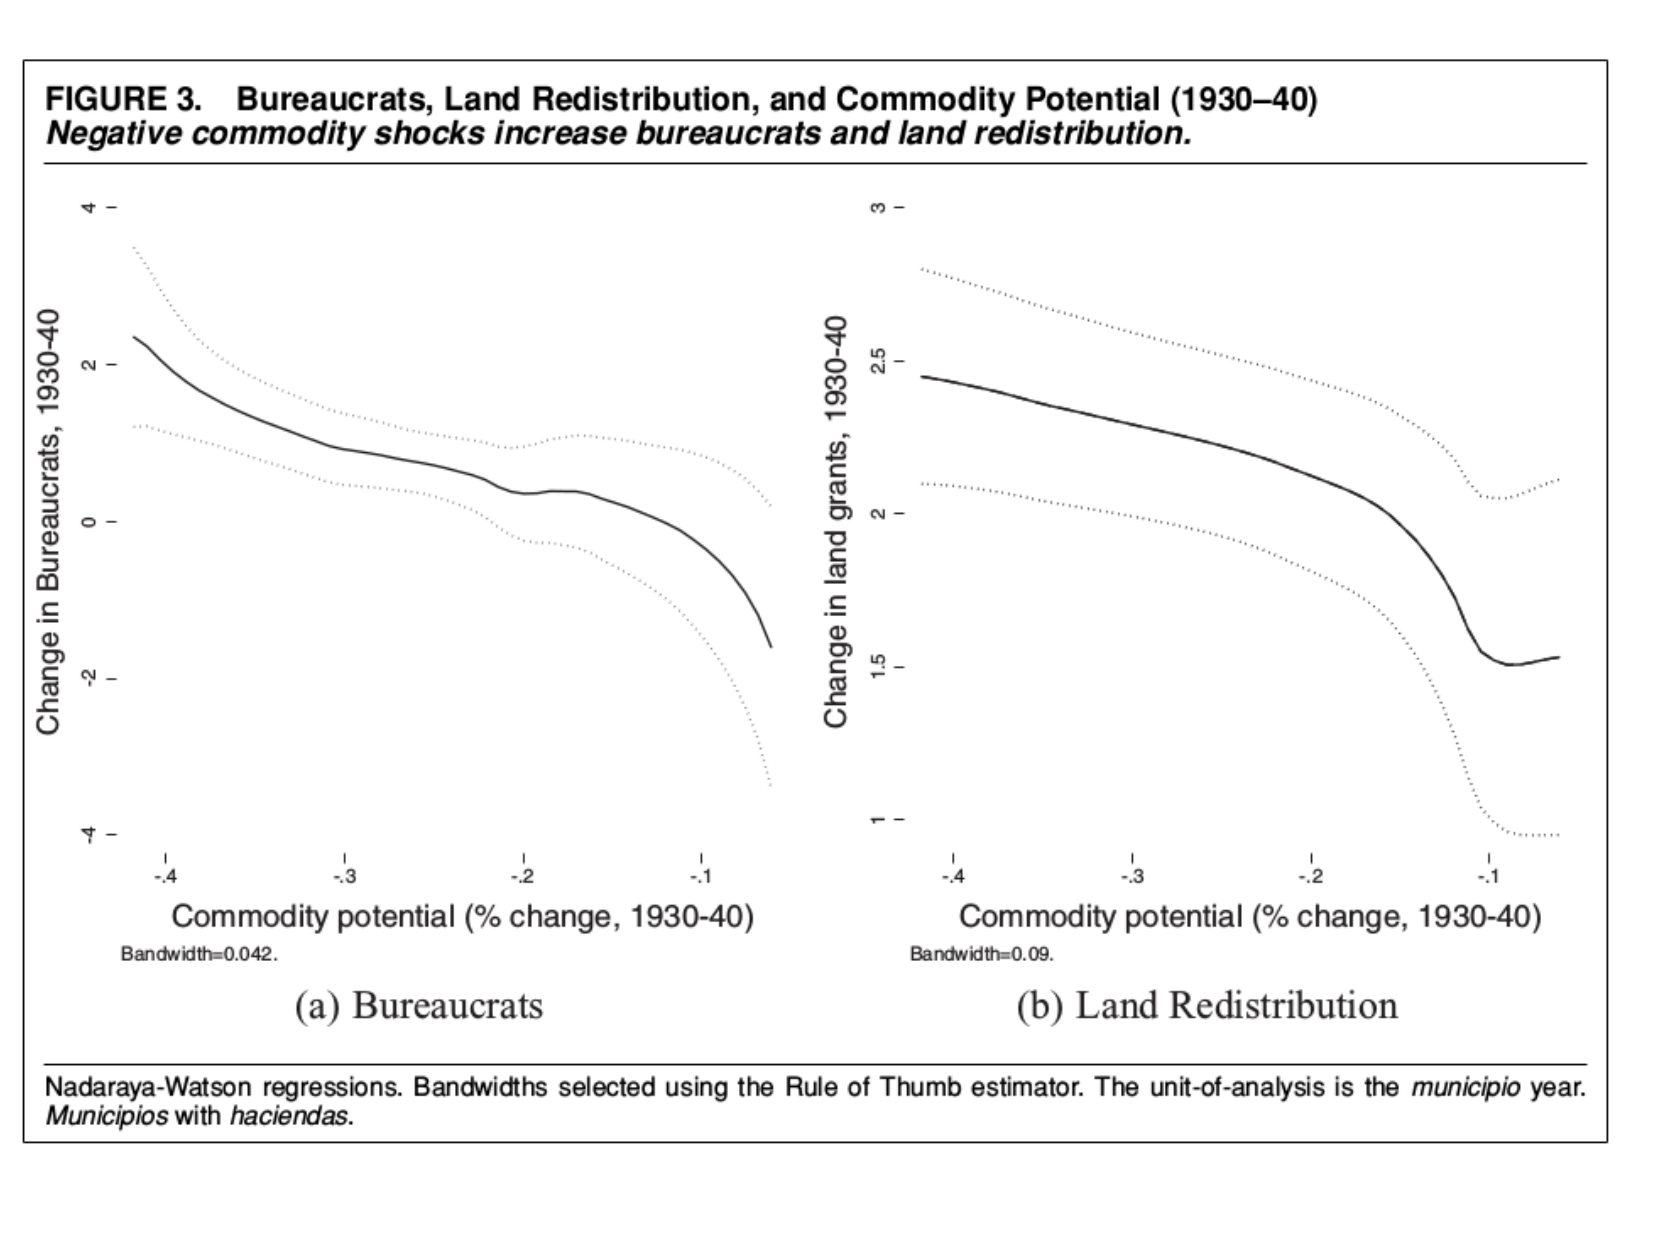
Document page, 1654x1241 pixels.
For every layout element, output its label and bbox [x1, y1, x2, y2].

picture [18, 53, 1617, 1152]
